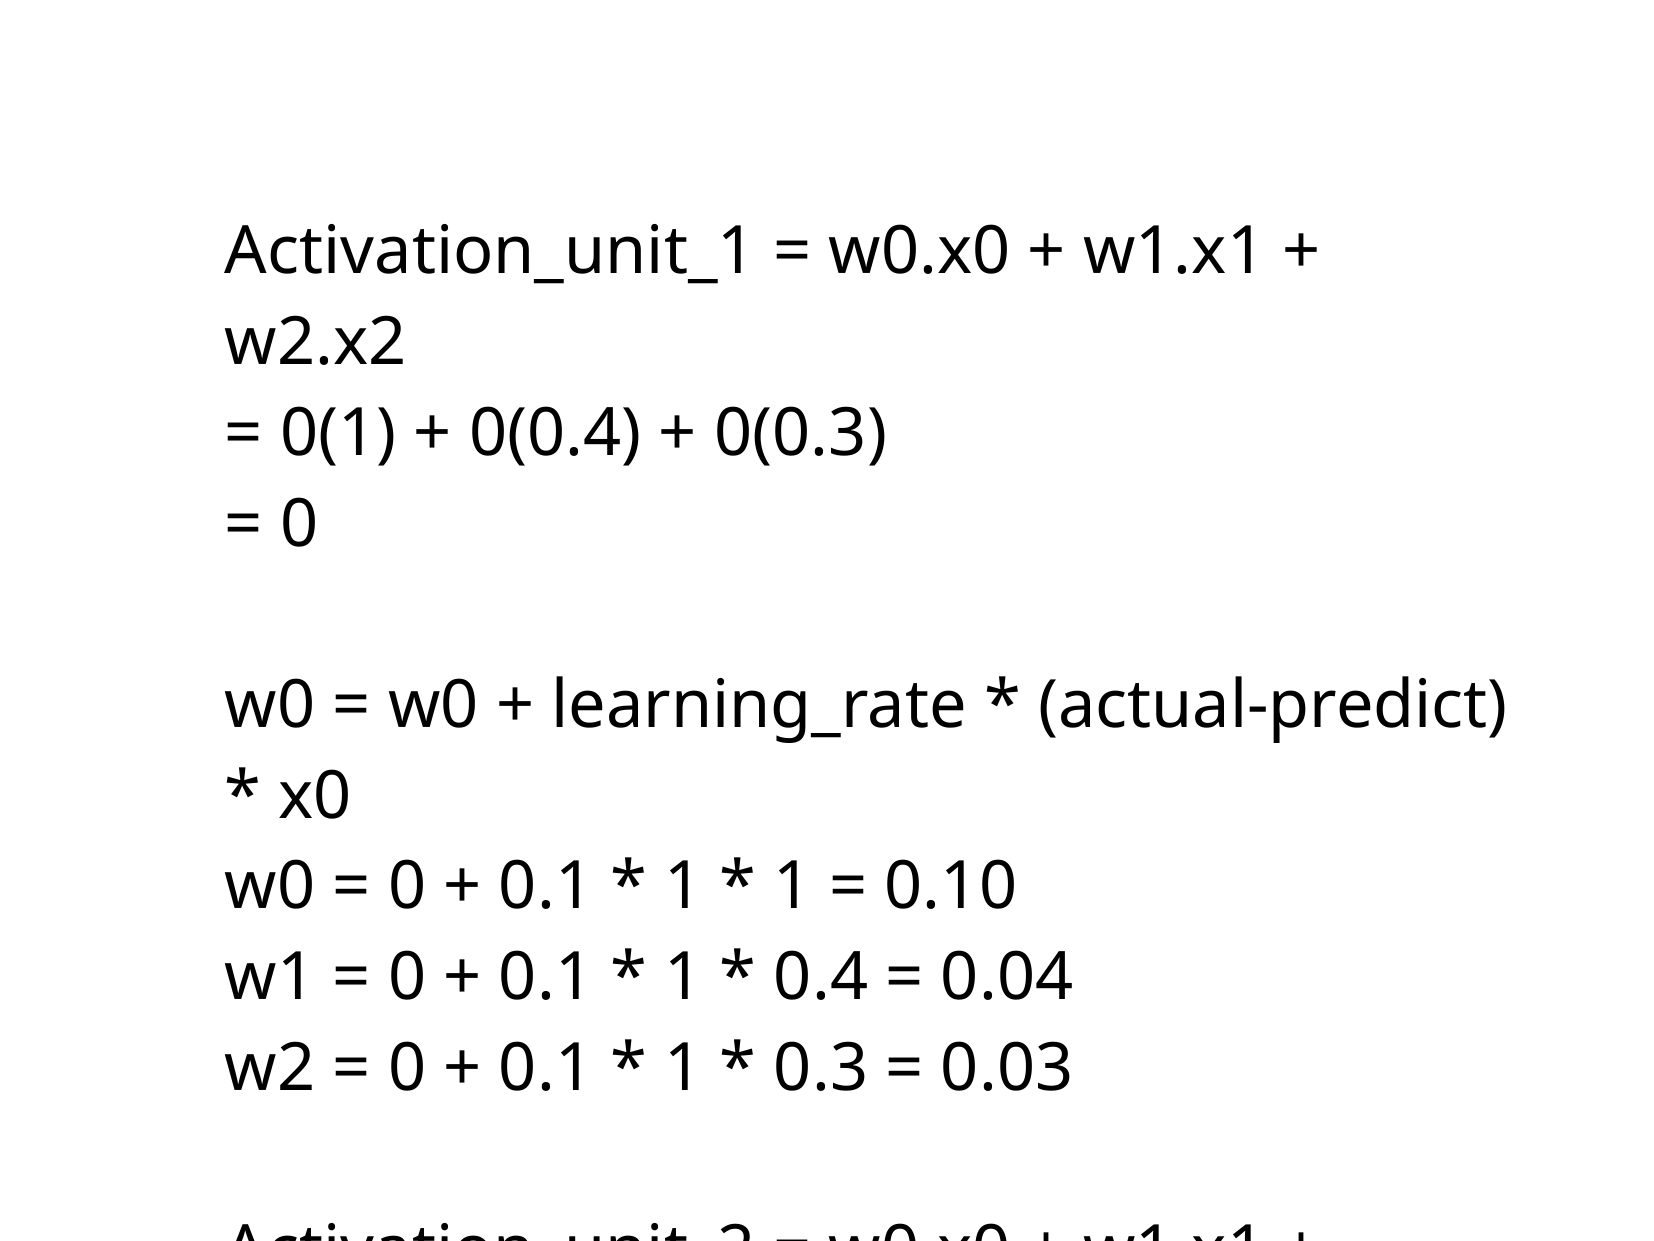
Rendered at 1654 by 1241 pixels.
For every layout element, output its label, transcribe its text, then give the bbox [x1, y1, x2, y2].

subtitle [82, 45, 1571, 1109]
text_box Activation_unit_1 = w0.x0 + w1.x1 + w2.x2 = 0(1) + 0(0.4) + 0(0.3) = 0 w0 = w0 + learning_rate * (actual-predict) * x0 w0 = 0 + 0.1 * 1 * 1 = 0.10 w1 = 0 + 0.1 * 1 * 0.4 = 0.04 w2 = 0 + 0.1 * 1 * 0.3 = 0.03 Activation_unit_2 = w0.x0 + w1.x1 + w2.x2 = 0.1(1) + 0.04(0.6) + 0.03(0.8) = 0.1 + 0.024 + 0.024 = 0.148 [210, 195, 1531, 1085]
